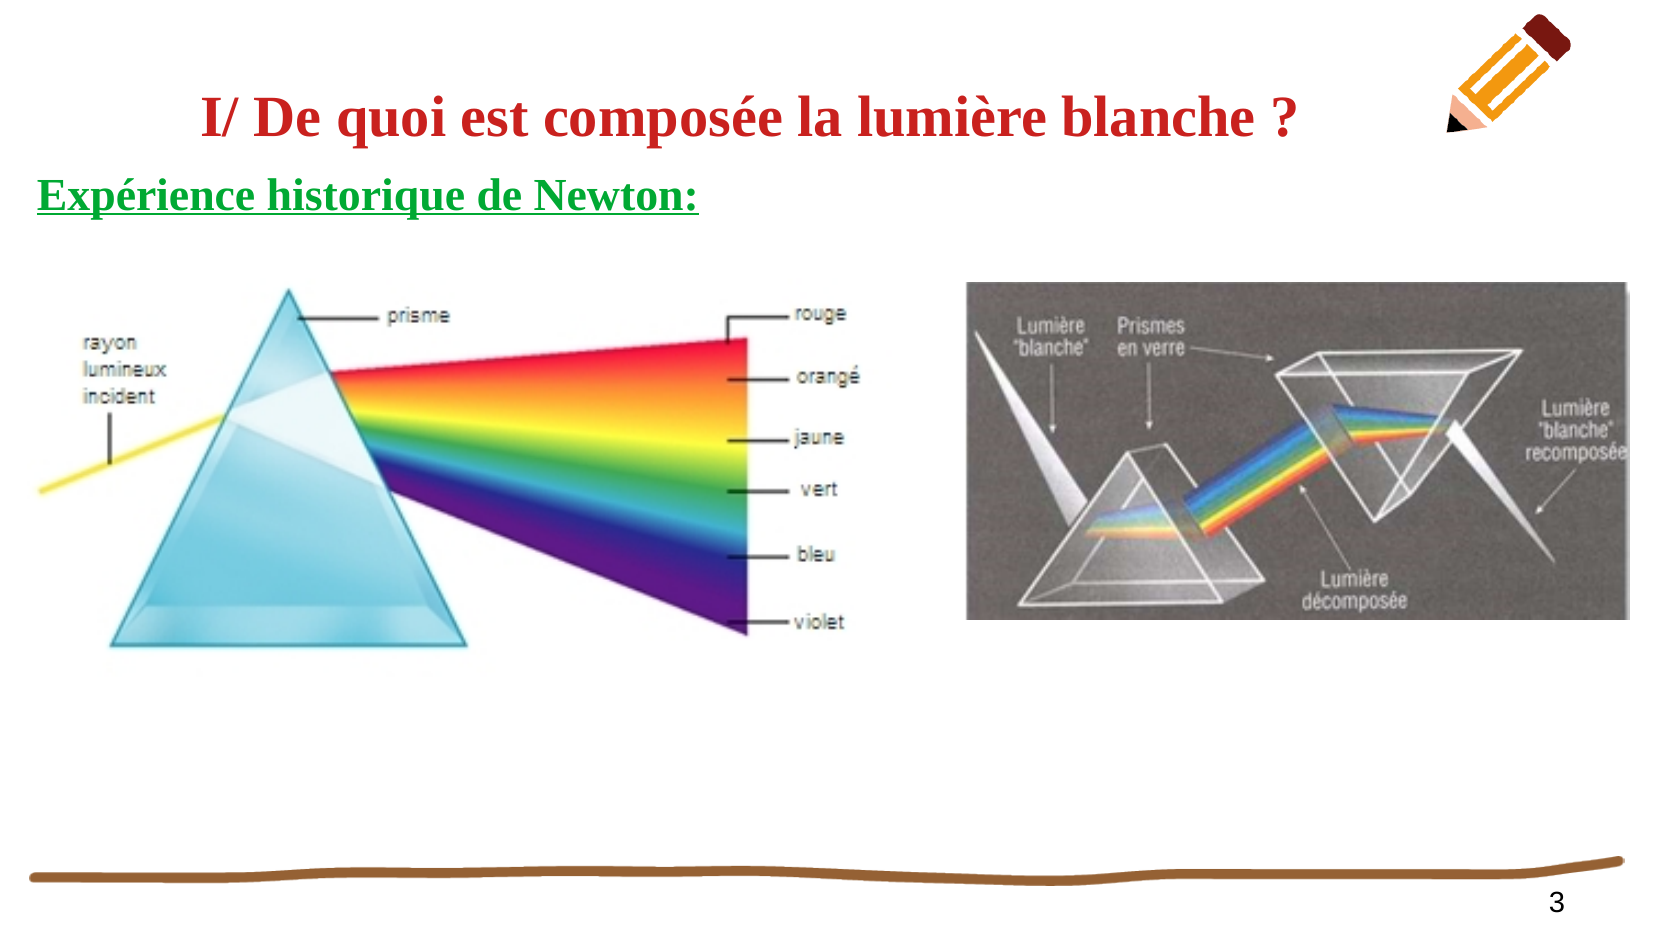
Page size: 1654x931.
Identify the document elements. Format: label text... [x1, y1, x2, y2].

picture [1446, 14, 1571, 133]
picture [965, 282, 1630, 620]
title I/ De quoi est composée la lumière blanche ? [70, 64, 1430, 161]
picture [29, 856, 1625, 886]
picture [27, 244, 928, 695]
text_box Expérience historique de Newton: [22, 161, 1560, 253]
